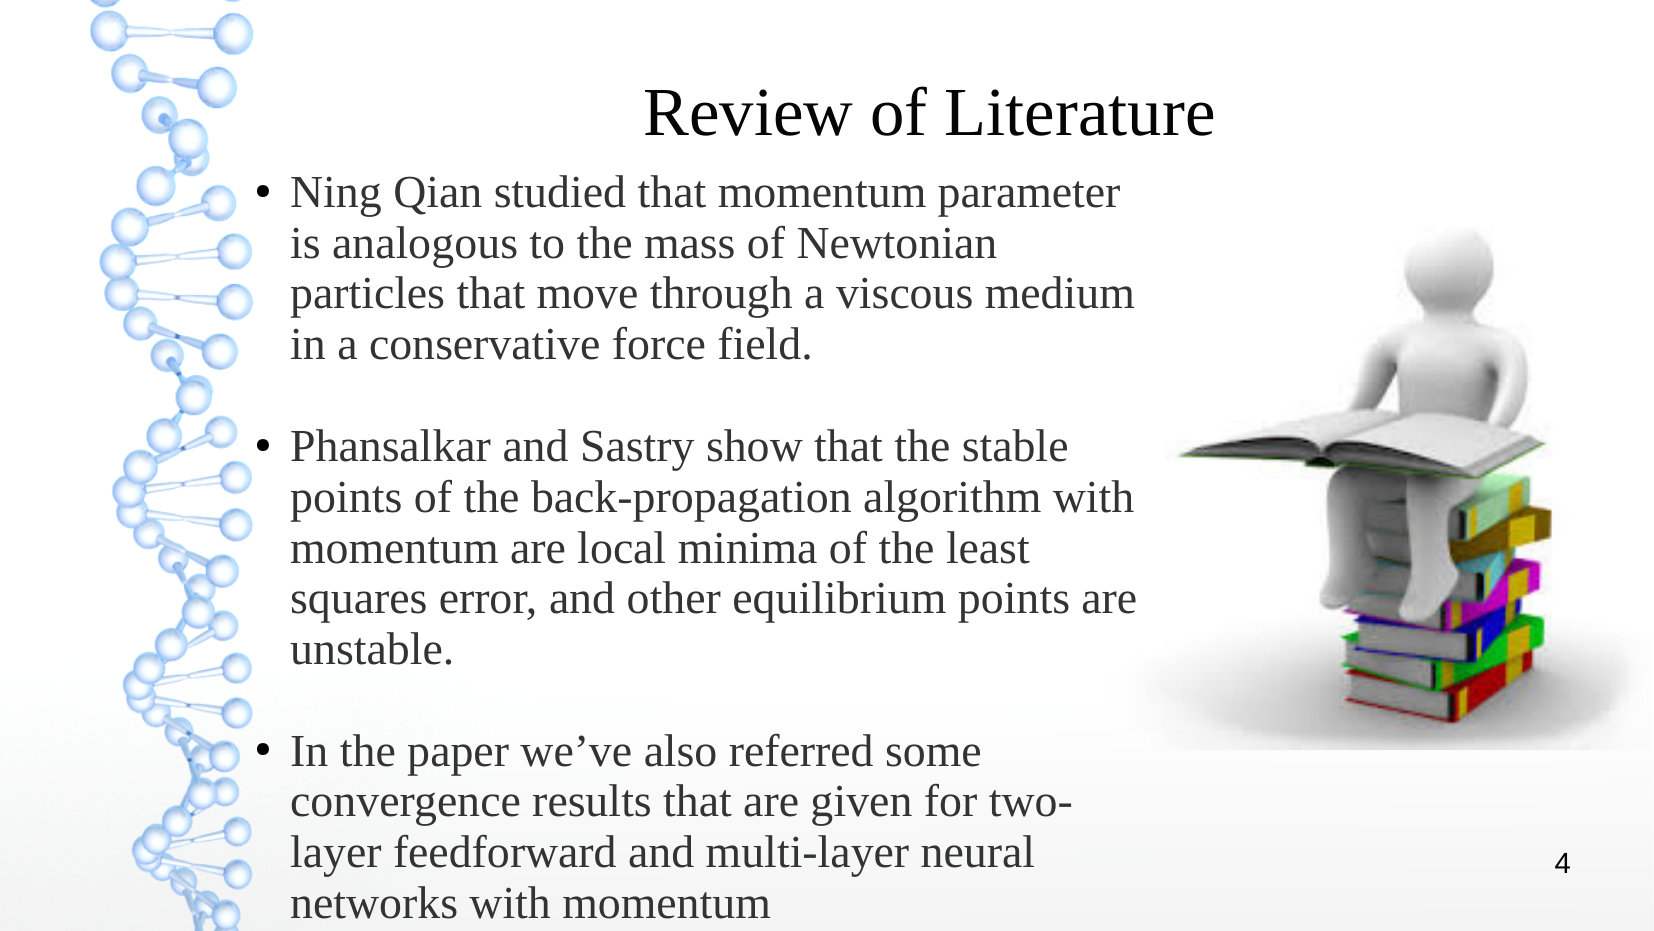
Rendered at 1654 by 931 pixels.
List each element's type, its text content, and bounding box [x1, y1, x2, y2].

text_box Ning Qian studied that momentum parameter is analogous to the mass of Newtonian particles that move through a viscous medium in a conservative force field. Phansalkar and Sastry show that the stable points of the back-propagation algorithm with momentum are local minima of the least squares error, and other equilibrium points are unstable. In the paper we’ve also referred some convergence results that are given for two-layer feedforward and multi-layer neural networks with momentum [240, 159, 1156, 931]
title Review of Literature [265, 35, 1595, 189]
picture [0, 0, 1654, 931]
